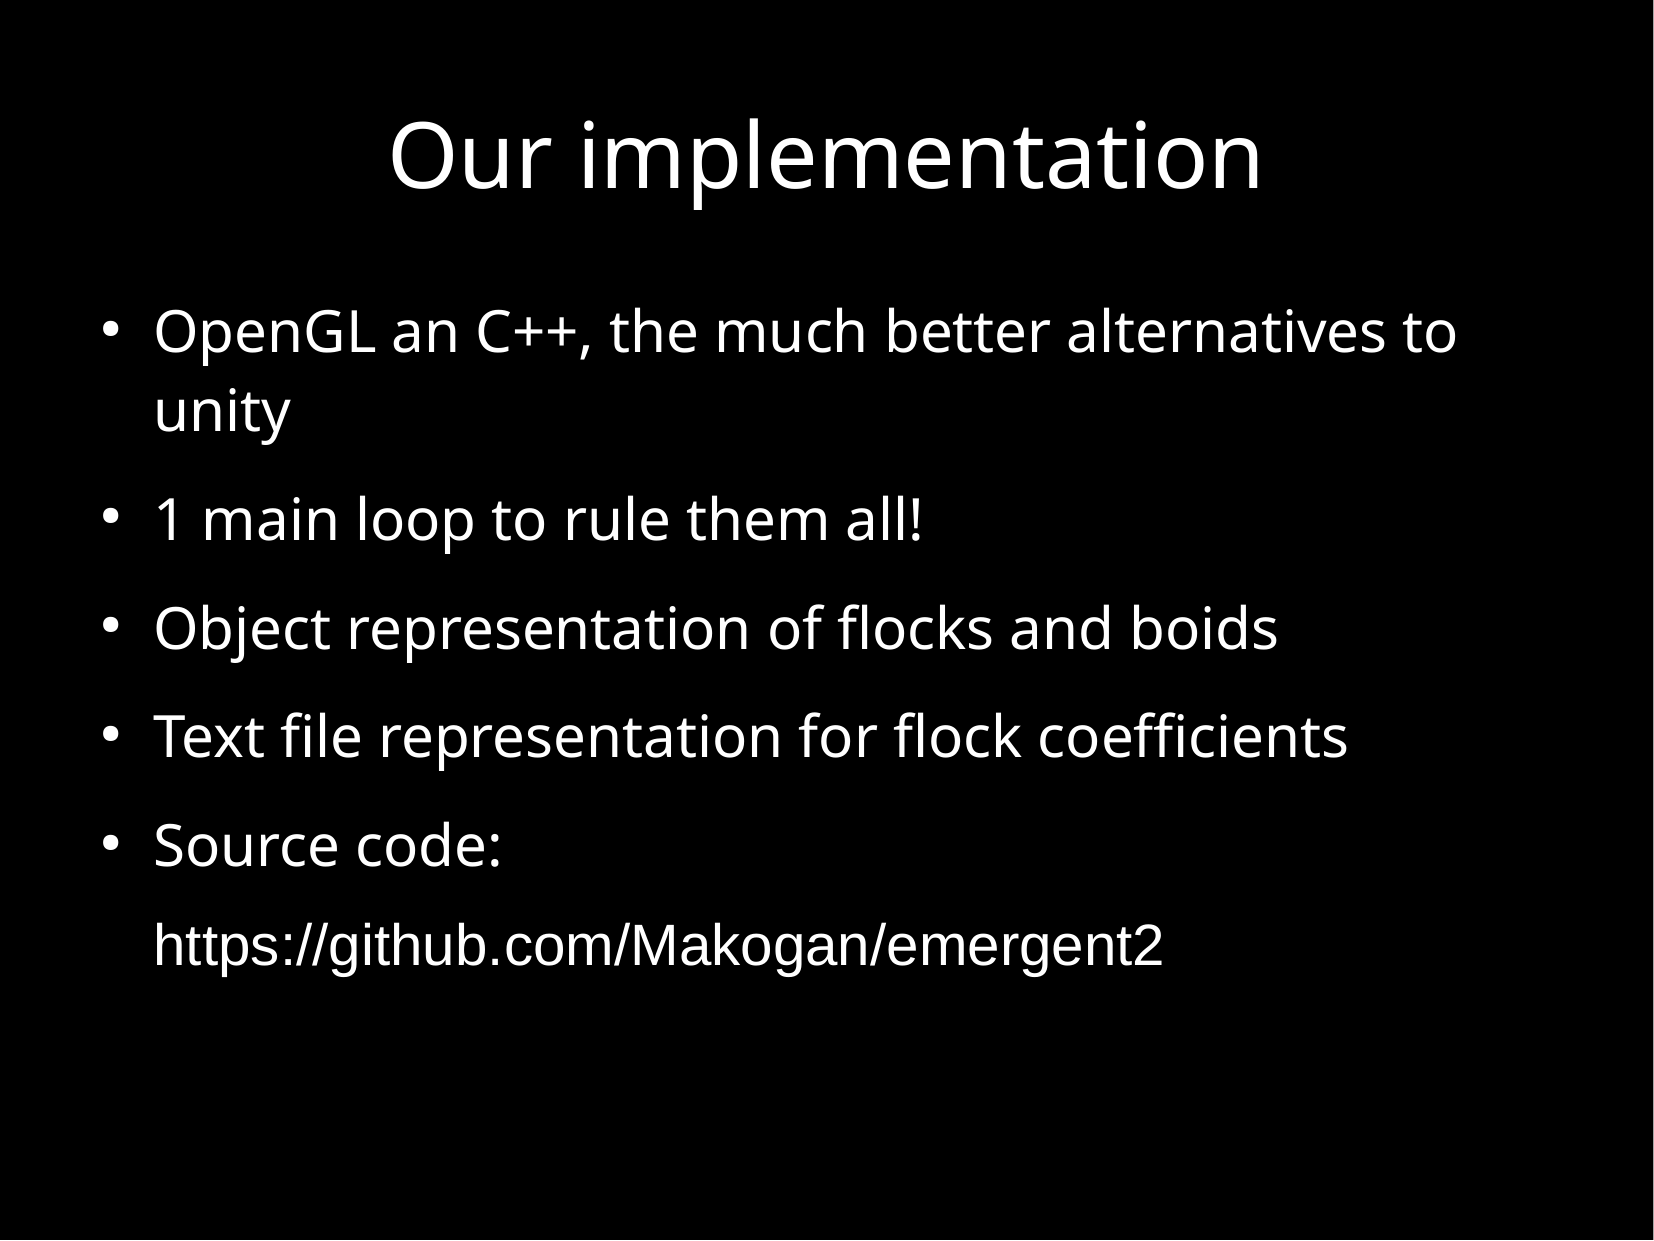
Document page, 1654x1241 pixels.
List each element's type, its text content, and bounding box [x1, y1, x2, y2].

title Our implementation [82, 49, 1571, 257]
list OpenGL an C++, the much better alternatives to unity 1 main loop to rule them all! Object representation of flocks and boids Text file representation for flock coefficients Source code: https://github.com/Makogan/emergent2 [82, 290, 1571, 1010]
